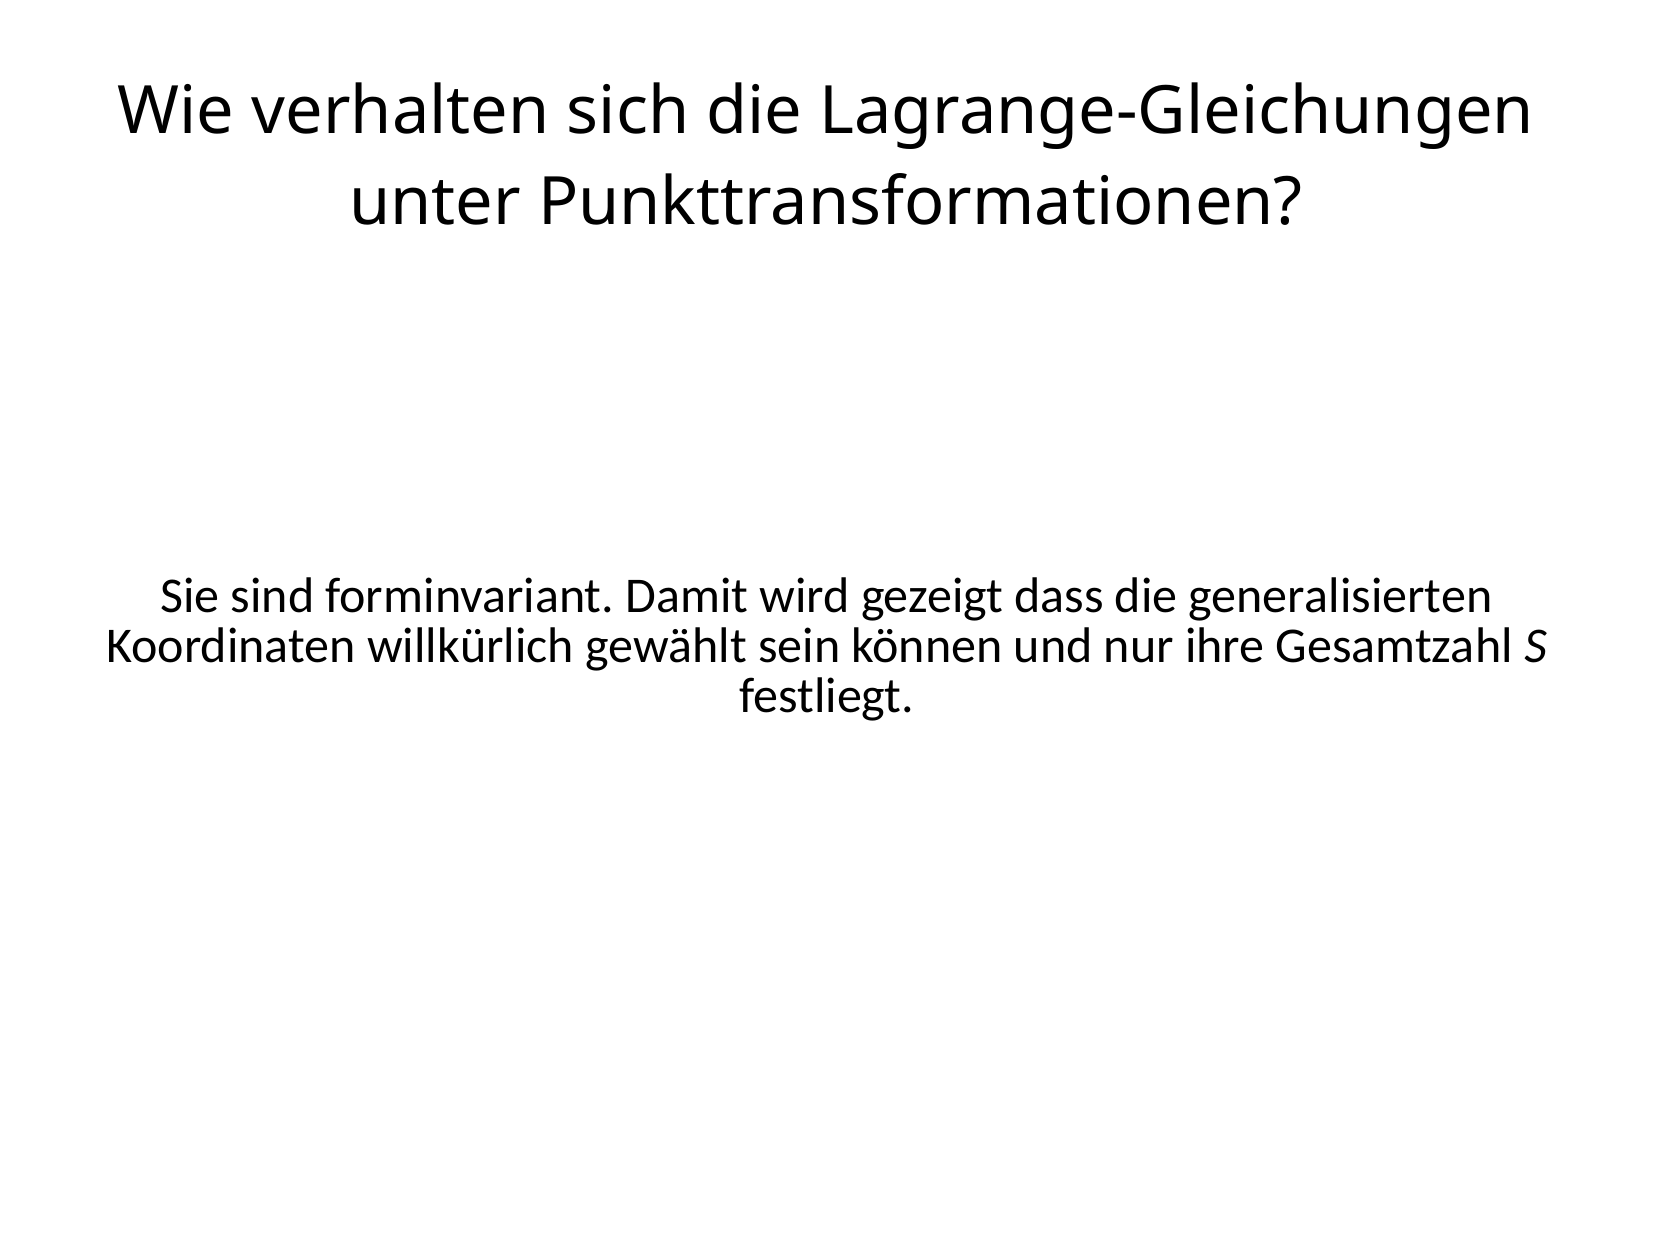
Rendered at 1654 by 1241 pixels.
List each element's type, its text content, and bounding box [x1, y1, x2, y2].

subtitle Sie sind forminvariant. Damit wird gezeigt dass die generalisierten Koordinaten willkürlich gewählt sein können und nur ihre Gesamtzahl S festliegt. [82, 290, 1571, 1010]
title Wie verhalten sich die Lagrange-Gleichungen unter Punkttransformationen? [82, 49, 1571, 257]
